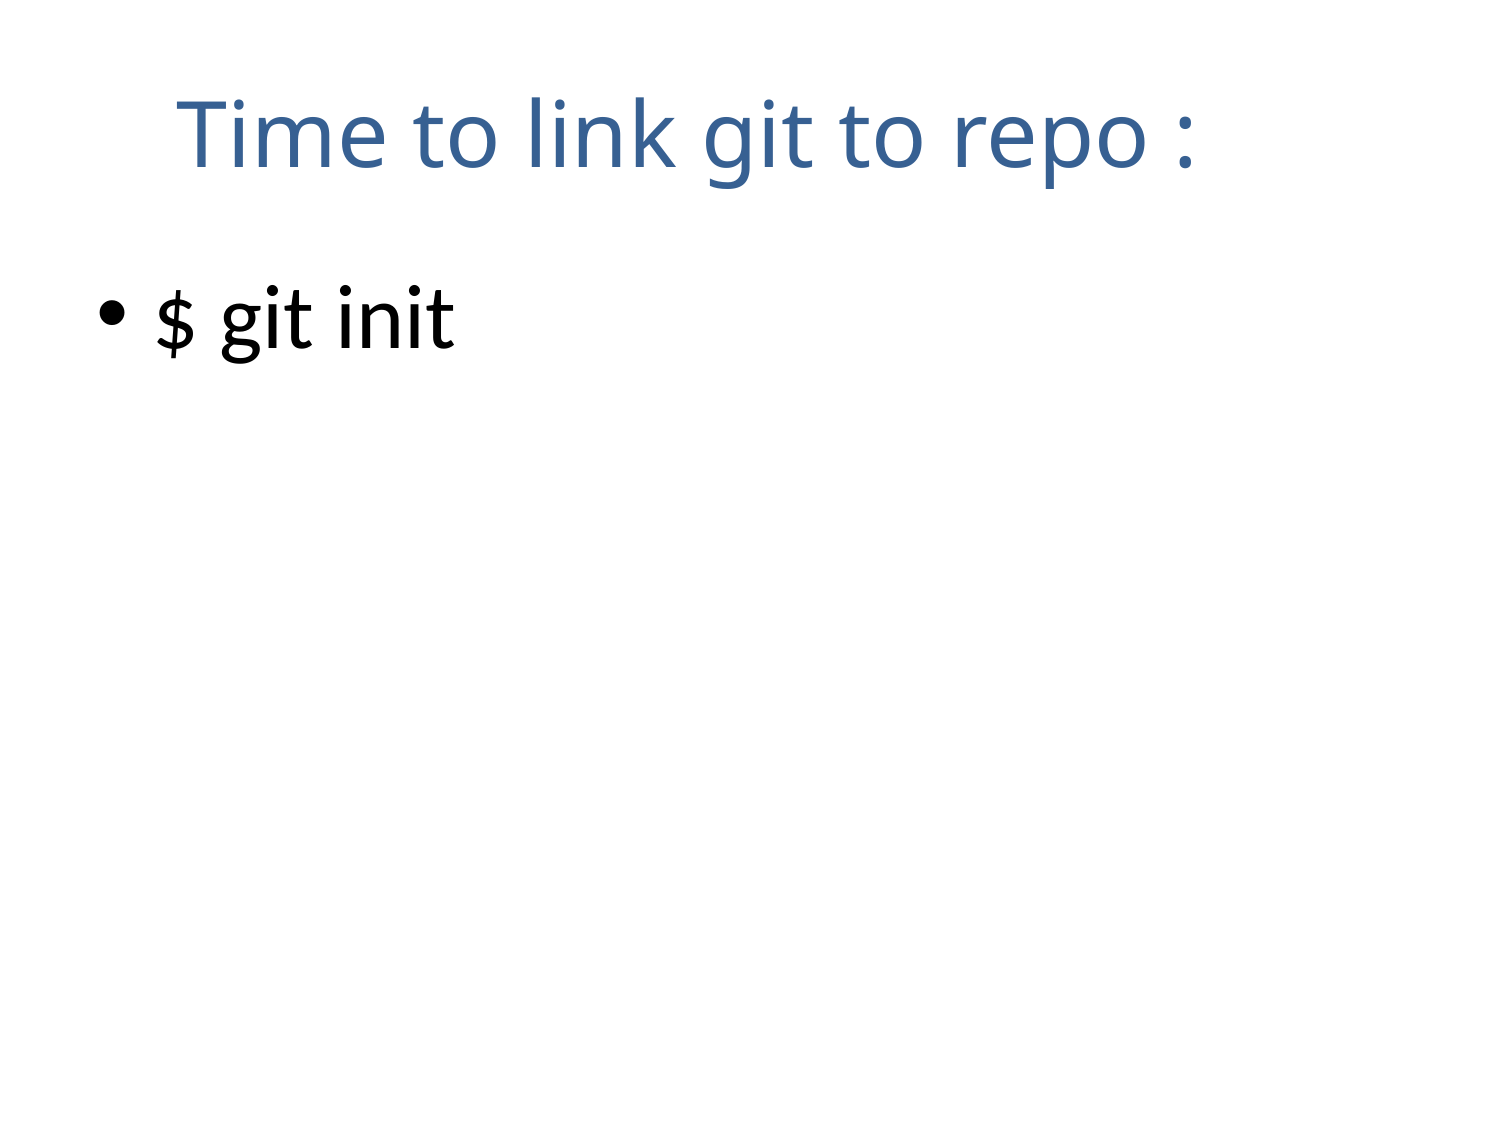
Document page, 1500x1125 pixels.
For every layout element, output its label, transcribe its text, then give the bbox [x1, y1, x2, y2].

title Time to link git to repo : [24, 37, 1375, 225]
list $ git init [81, 249, 1432, 993]
